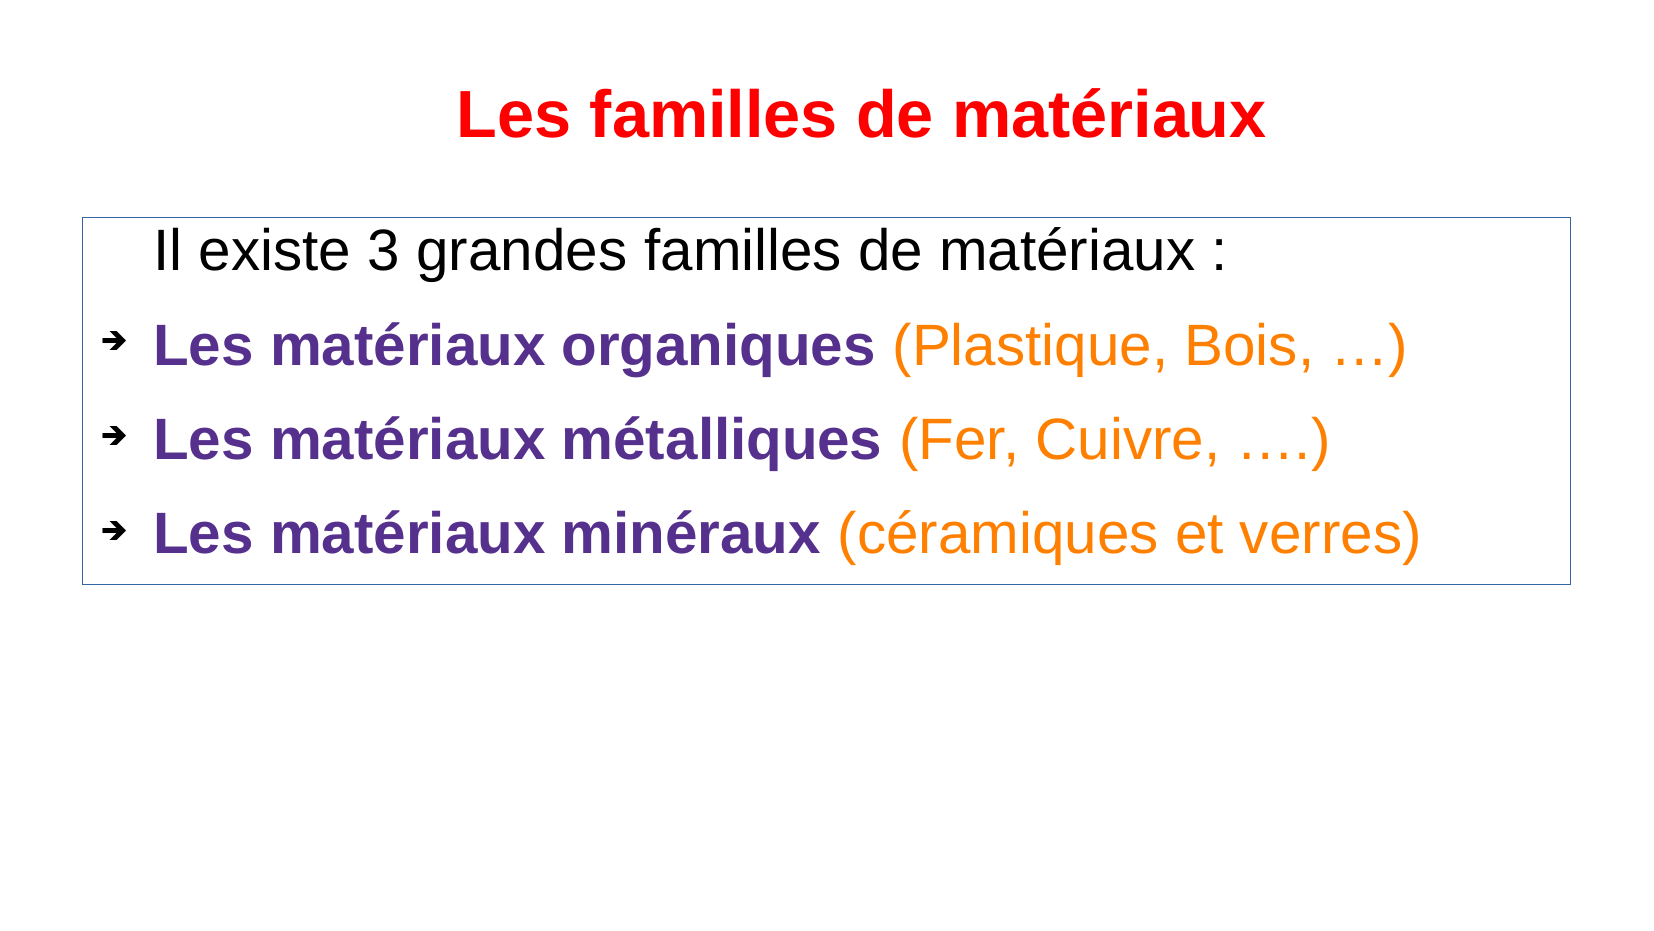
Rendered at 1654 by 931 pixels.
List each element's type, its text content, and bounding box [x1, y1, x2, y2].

title Les familles de matériaux [82, 37, 1571, 193]
list Il existe 3 grandes familles de matériaux : Les matériaux organiques (Plastique, Bois, …) Les matériaux métalliques (Fer, Cuivre, ….) Les matériaux minéraux (céramiques et verres) [82, 217, 1571, 585]
